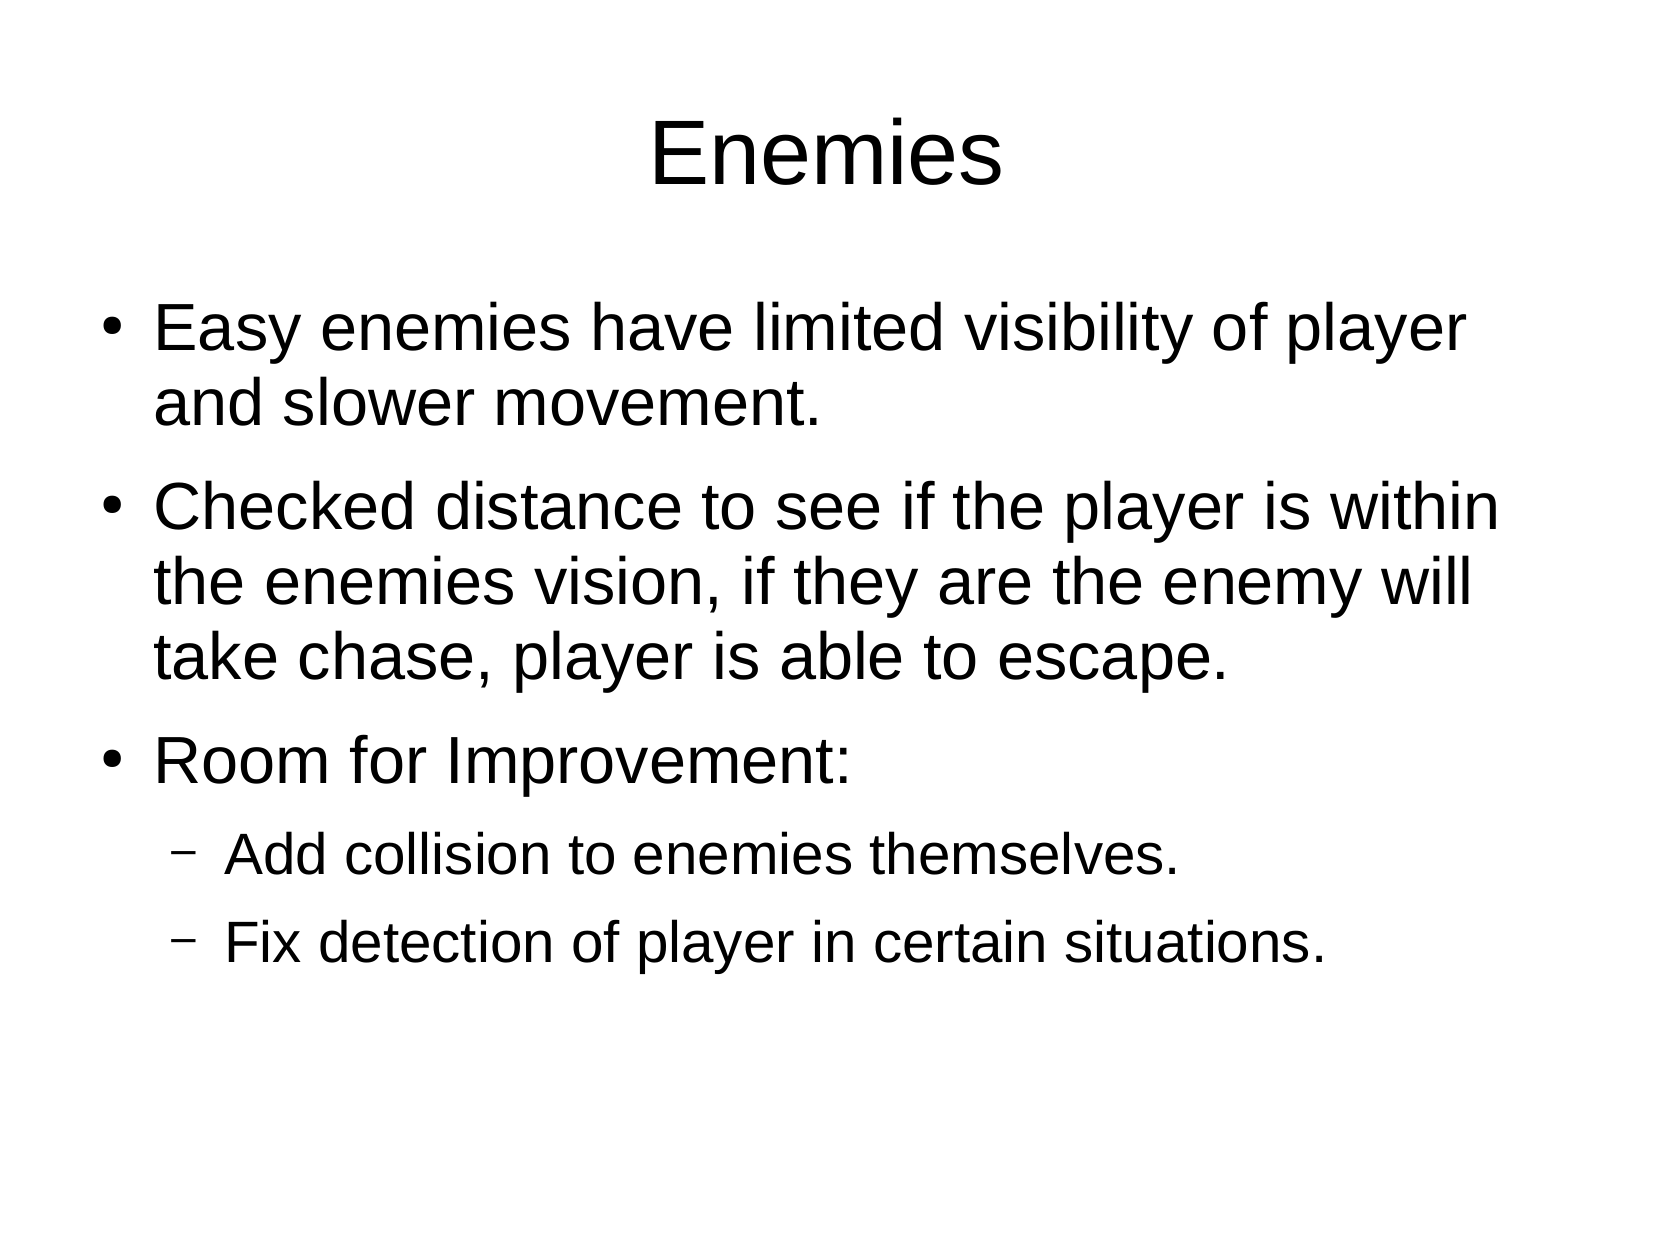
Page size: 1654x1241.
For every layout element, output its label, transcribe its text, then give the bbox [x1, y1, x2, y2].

list Easy enemies have limited visibility of player and slower movement. Checked distance to see if the player is within the enemies vision, if they are the enemy will take chase, player is able to escape. Room for Improvement: Add collision to enemies themselves. Fix detection of player in certain situations. [82, 290, 1571, 1010]
title Enemies [82, 49, 1571, 257]
